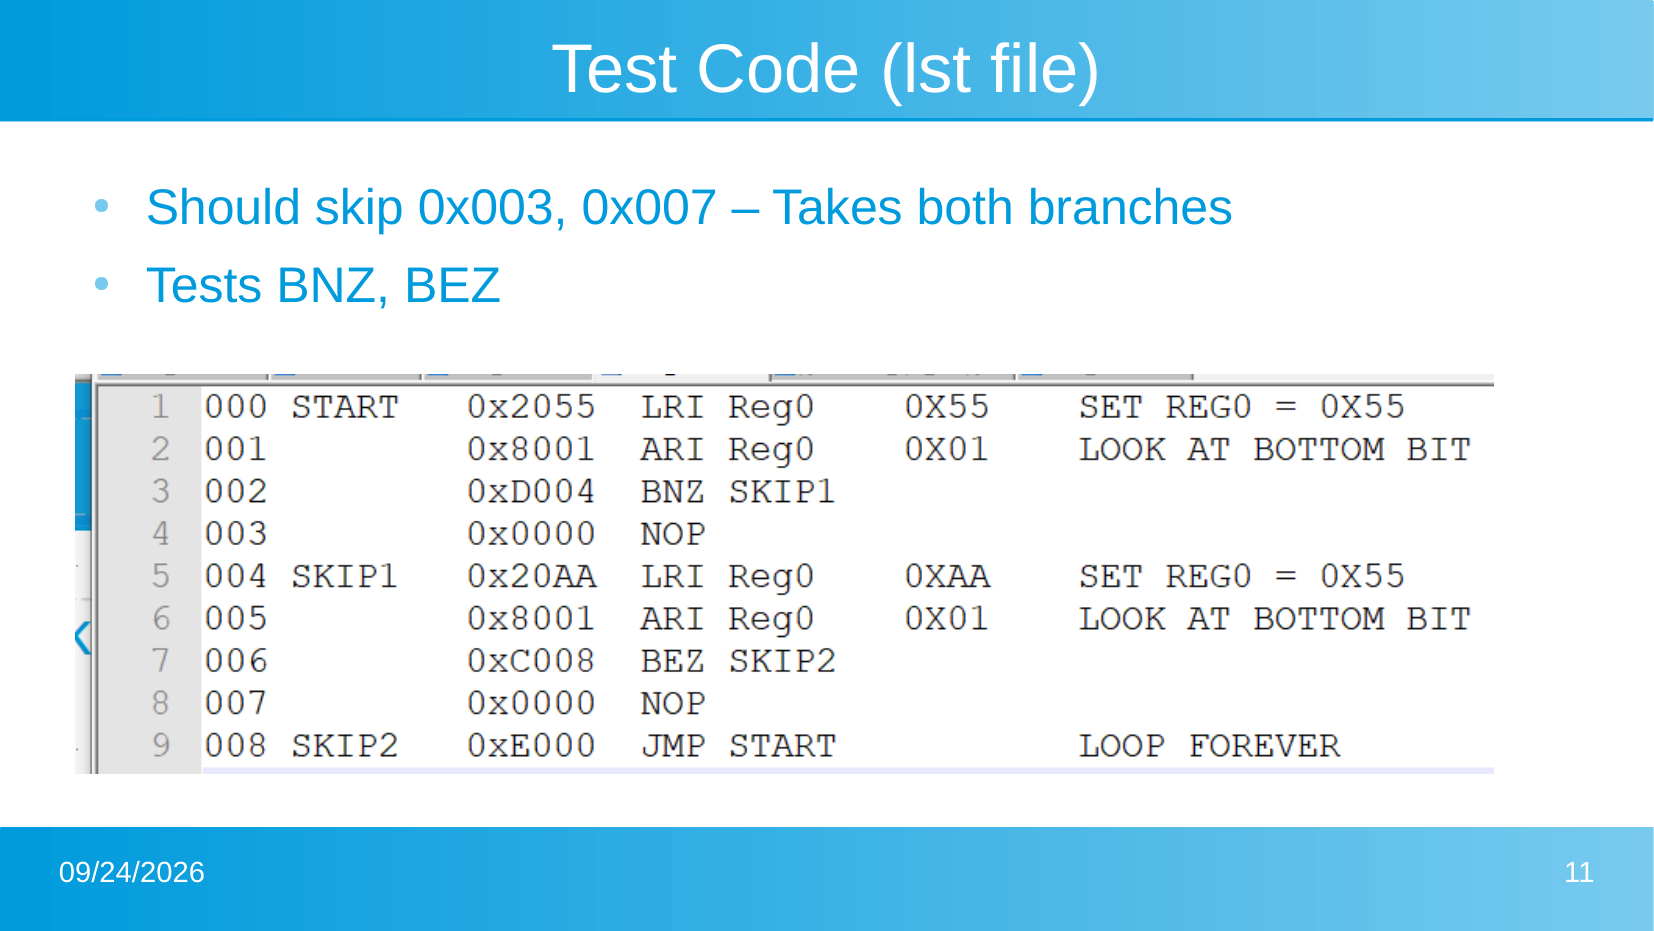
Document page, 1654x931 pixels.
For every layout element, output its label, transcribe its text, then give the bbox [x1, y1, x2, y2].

list Should skip 0x003, 0x007 – Takes both branches Tests BNZ, BEZ [75, 179, 1591, 338]
picture [75, 374, 1494, 774]
title Test Code (lst file) [59, 29, 1595, 108]
